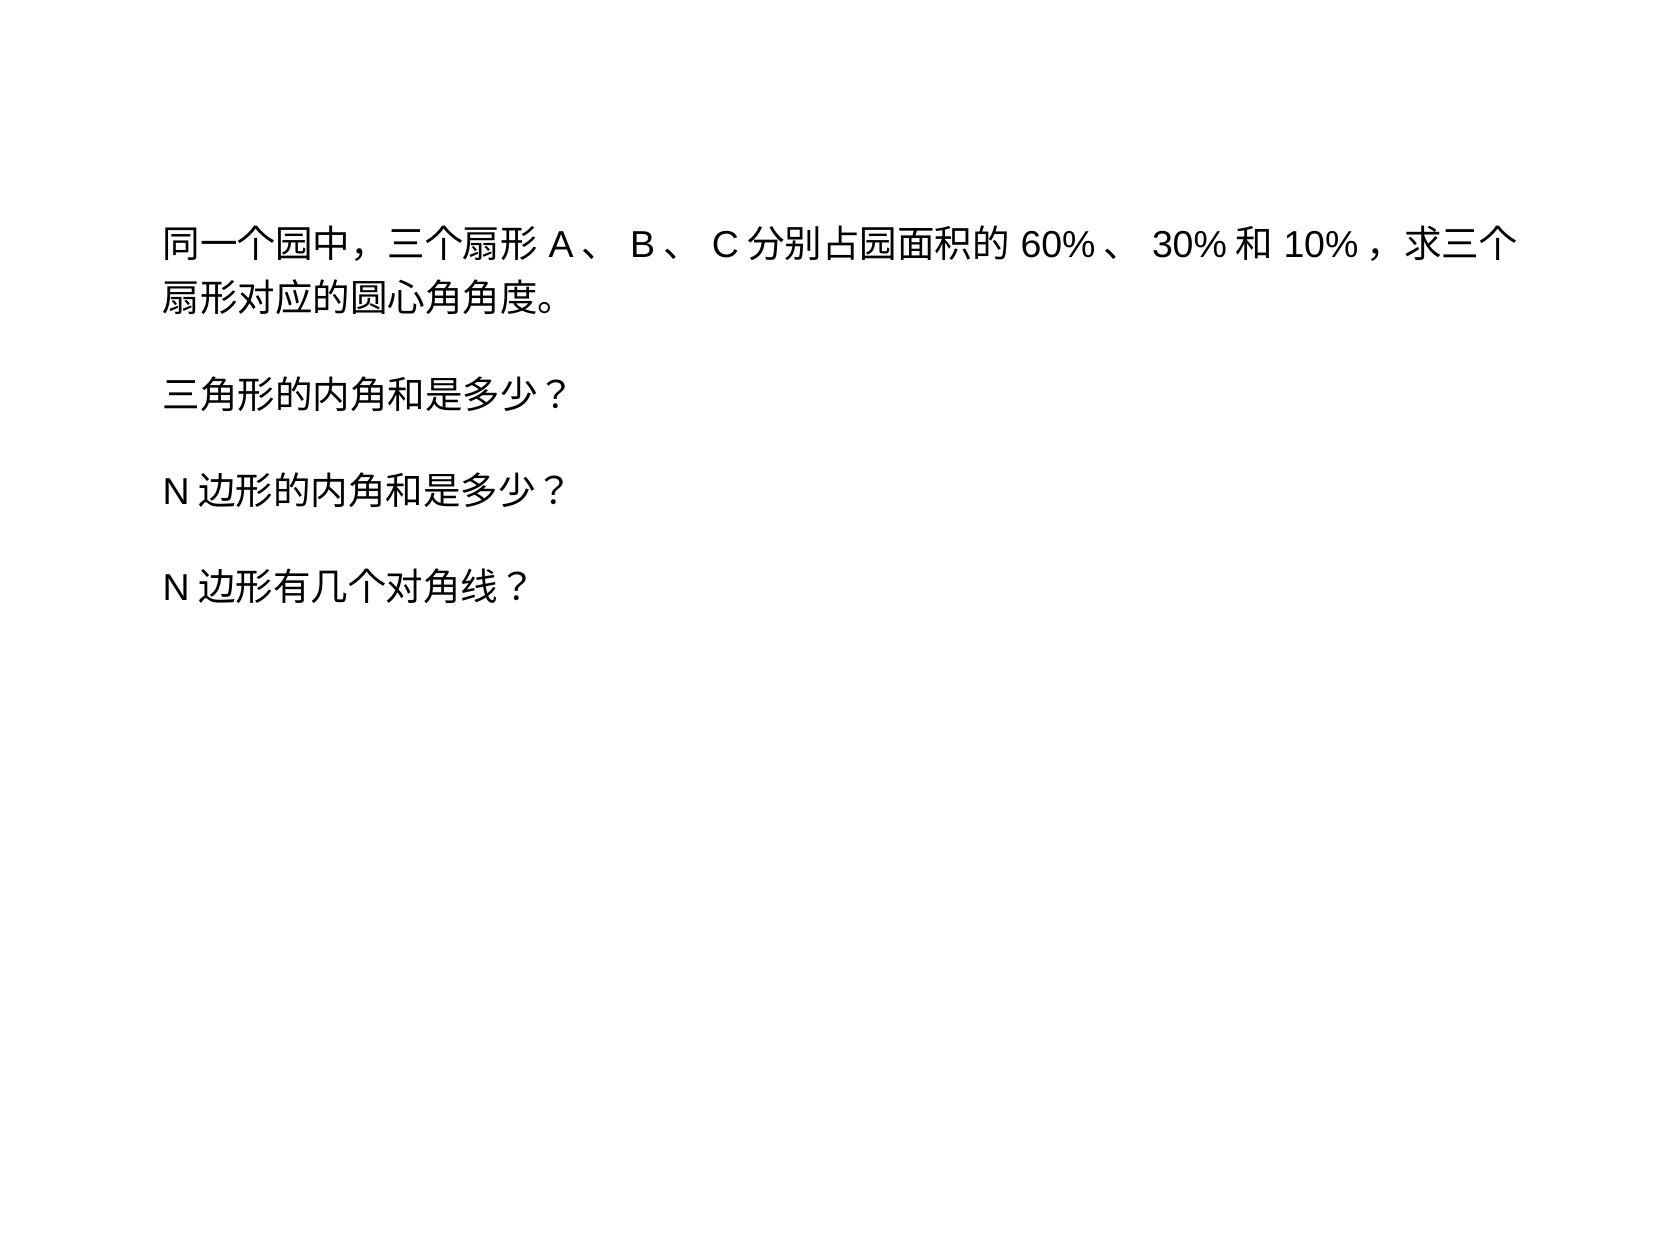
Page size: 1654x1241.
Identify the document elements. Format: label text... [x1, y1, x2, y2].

text_box 同一个园中，三个扇形A、B、C分别占园面积的60%、30%和10%，求三个扇形对应的圆心角角度。 三角形的内角和是多少？ N边形的内角和是多少？ N边形有几个对角线？ [147, 206, 1565, 558]
